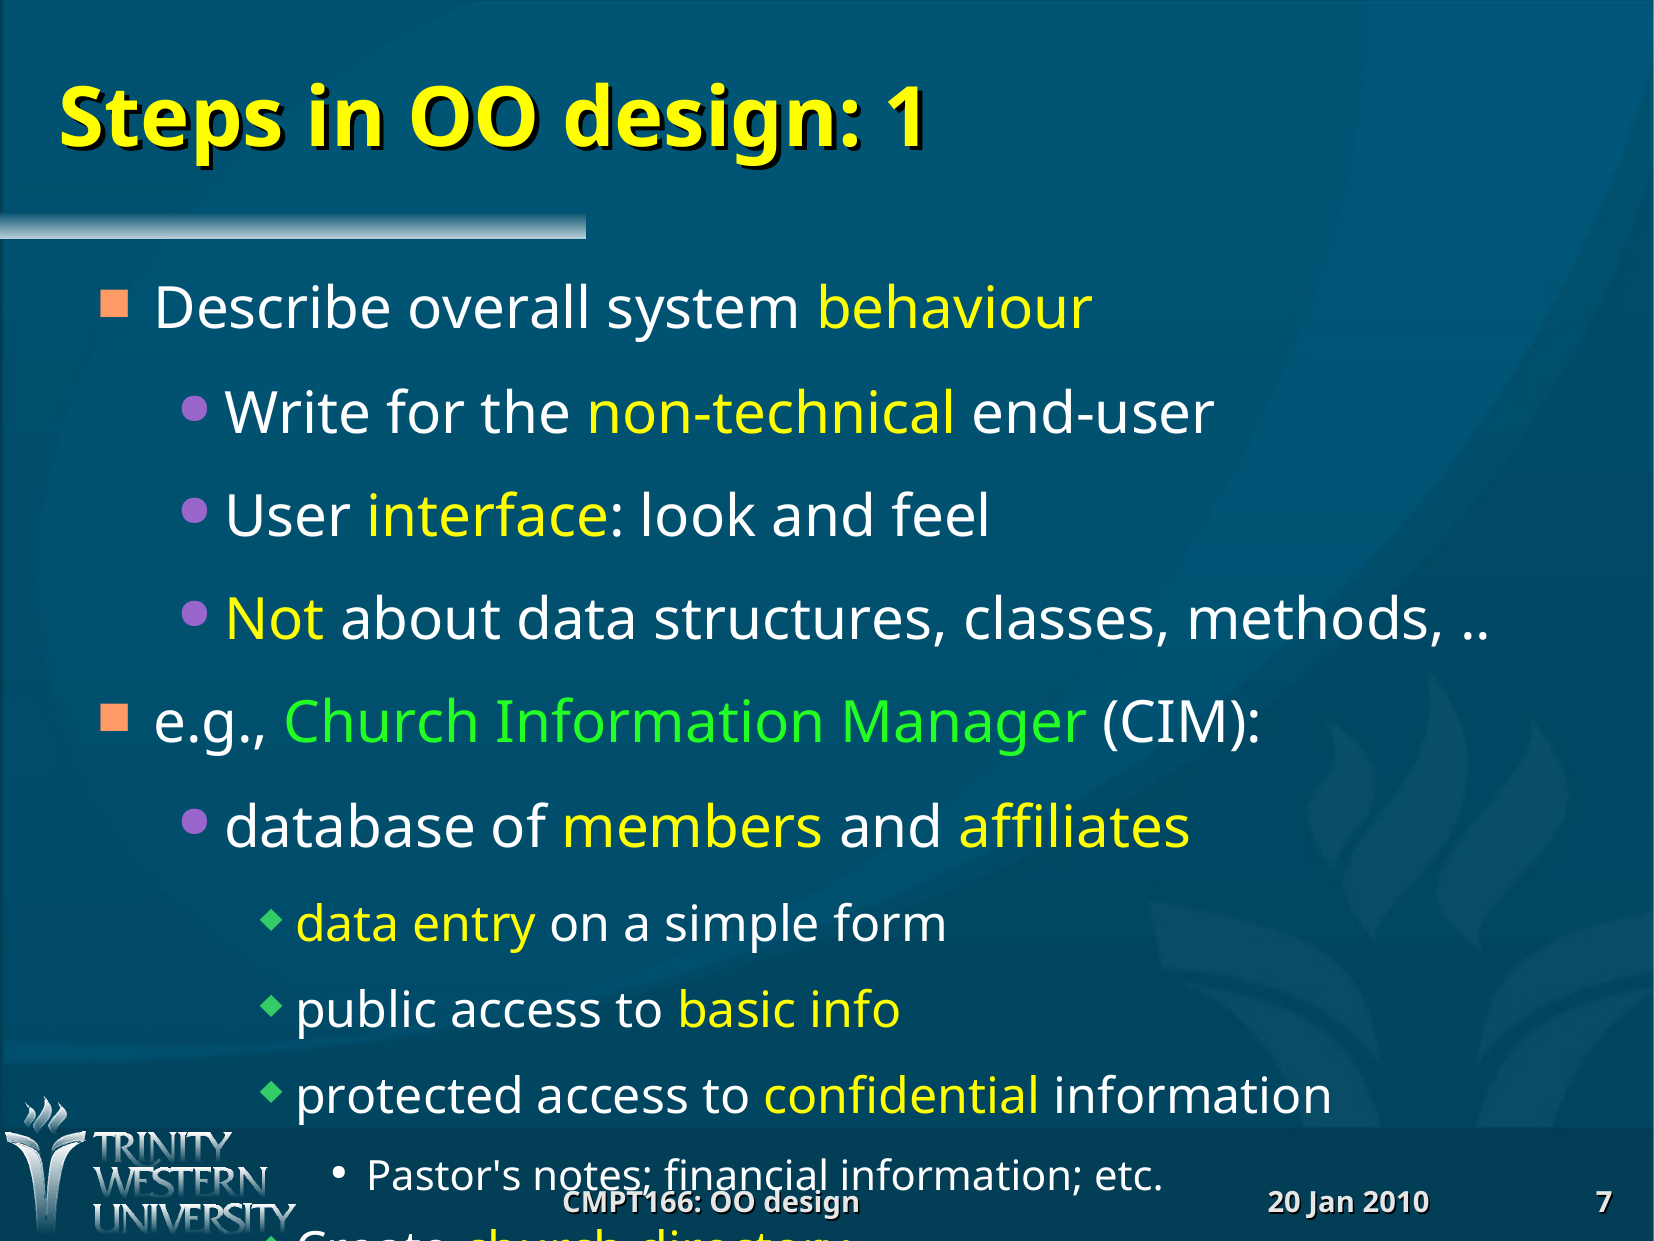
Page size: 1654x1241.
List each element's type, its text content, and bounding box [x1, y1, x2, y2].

list Describe overall system behaviour Write for the non-technical end-user User interface: look and feel Not about data structures, classes, methods, .. e.g., Church Information Manager (CIM): database of members and affiliates data entry on a simple form public access to basic info protected access to confidential information Pastor's notes; financial information; etc. Create church directory [82, 266, 1654, 1165]
picture [38, 1227, 54, 1232]
title Steps in OO design: 1 [59, 19, 1548, 208]
